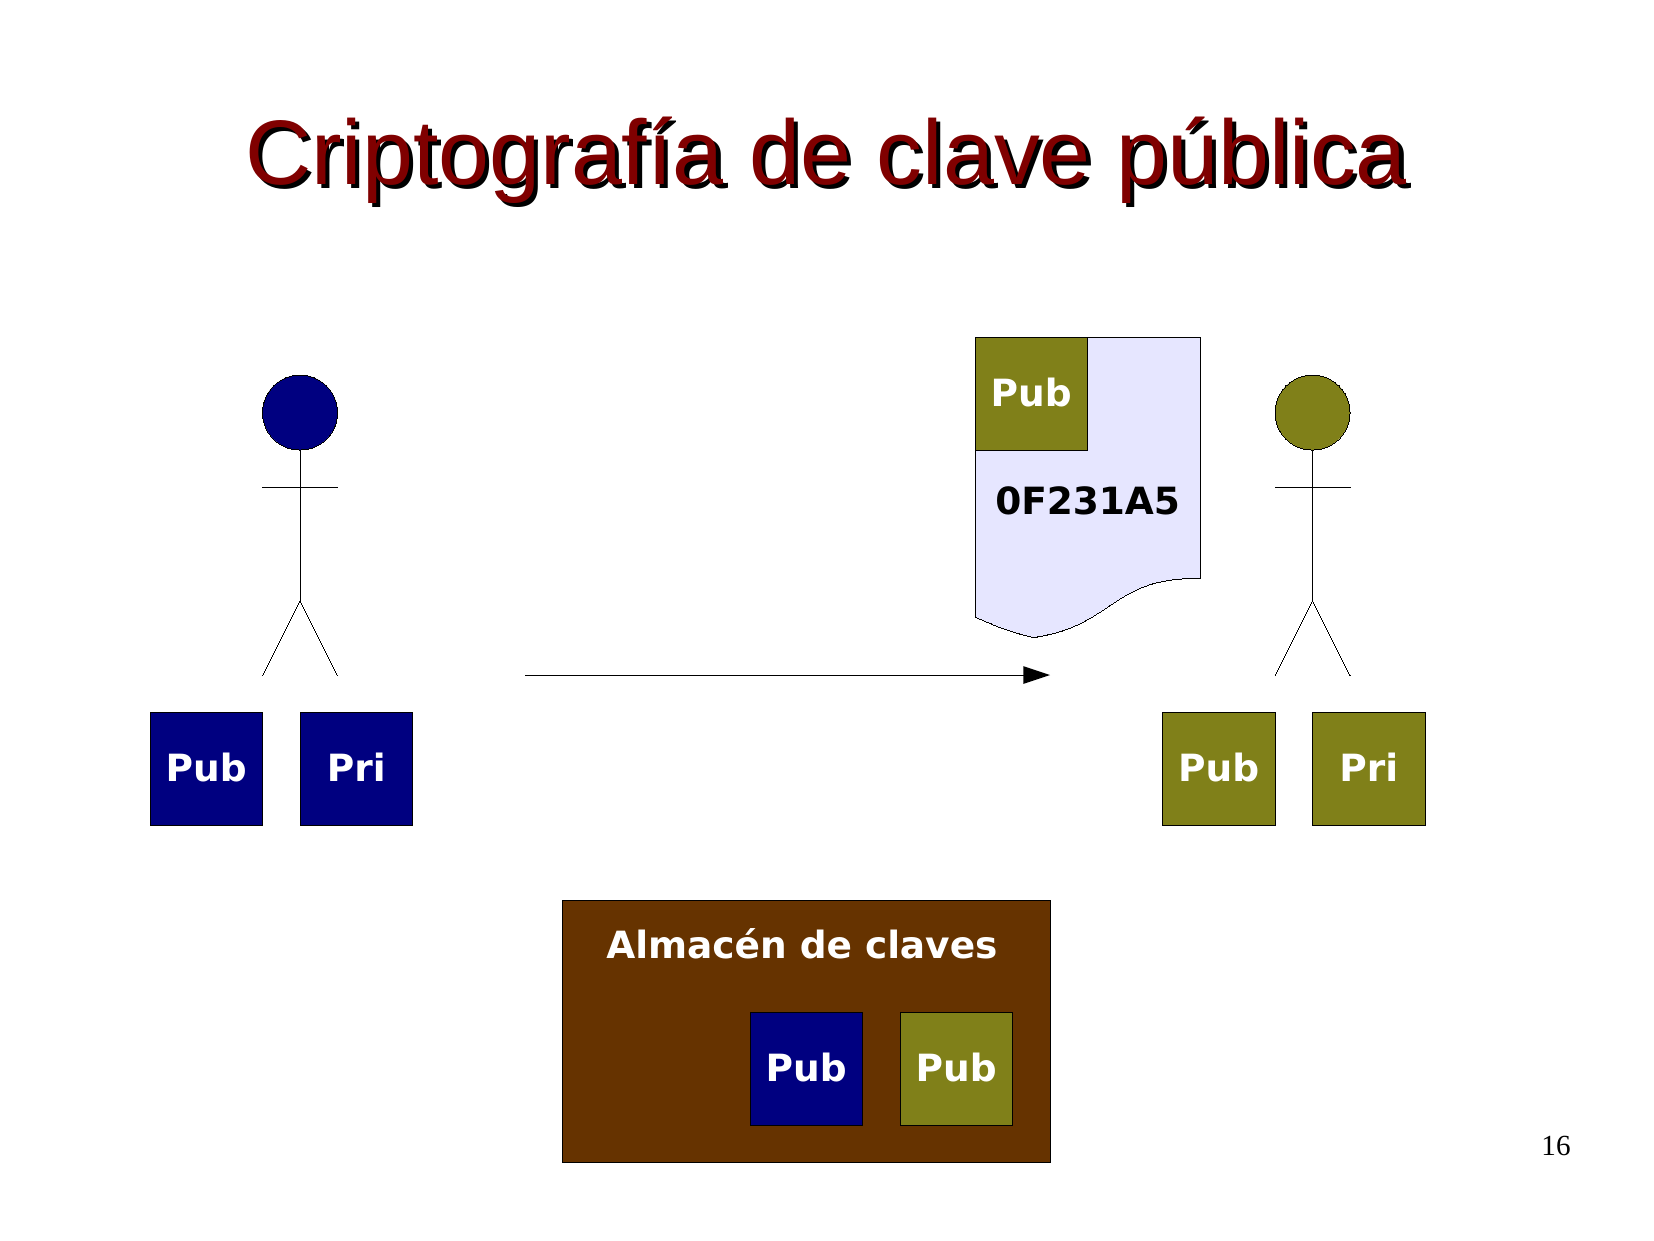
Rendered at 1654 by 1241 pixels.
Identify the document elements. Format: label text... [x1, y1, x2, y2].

text_box Pub [750, 1012, 863, 1126]
text_box Pub [150, 712, 263, 826]
text_box Pub [1162, 712, 1276, 826]
text_box Pub [900, 1012, 1013, 1126]
text_box [562, 900, 1051, 1163]
text_box 0F231A5 [975, 337, 1201, 638]
text_box [1275, 375, 1351, 451]
text_box Pri [300, 712, 413, 826]
text_box [262, 375, 338, 451]
title Criptografía de clave pública [82, 49, 1571, 257]
text_box Almacén de claves [591, 916, 1013, 976]
text_box Pub [975, 337, 1088, 451]
text_box Pri [1312, 712, 1426, 826]
